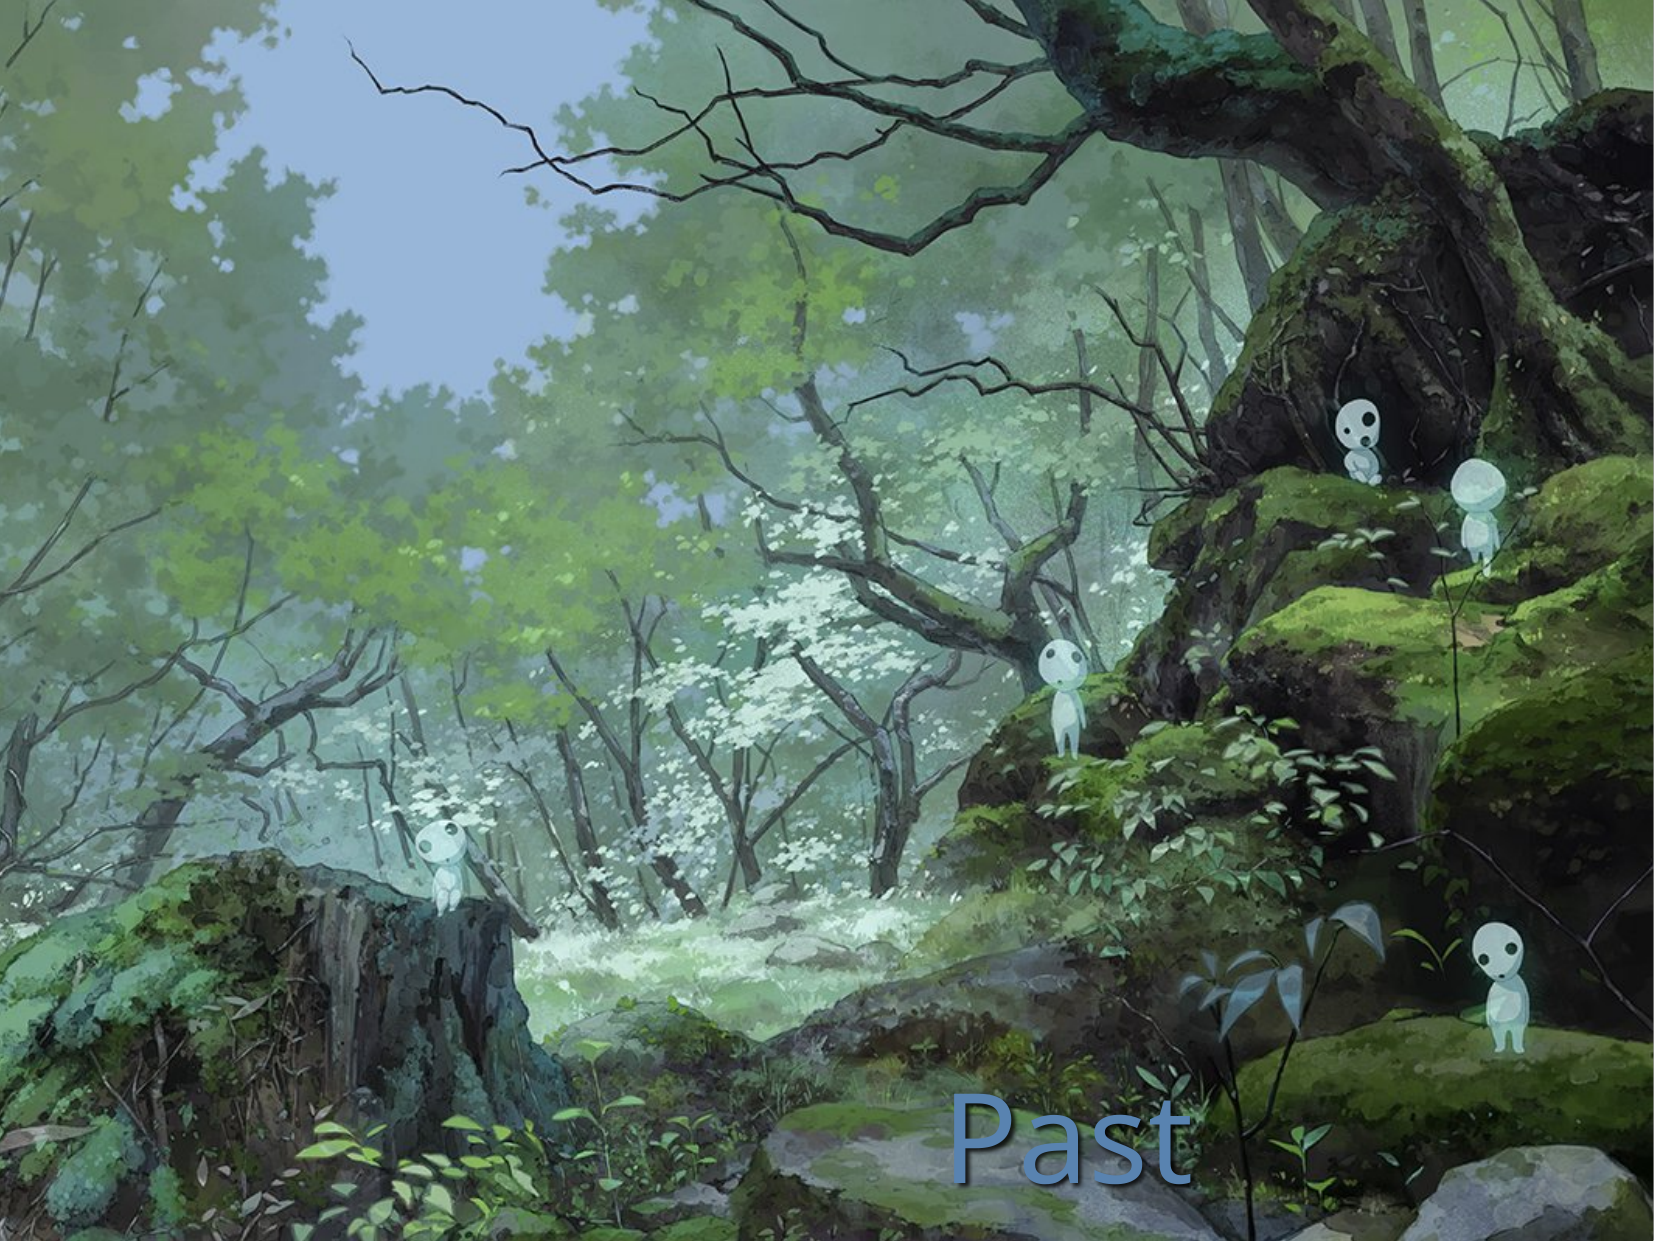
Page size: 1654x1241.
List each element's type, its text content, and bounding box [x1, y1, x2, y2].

text_box Past [928, 1042, 1274, 1197]
picture [0, 0, 1654, 1241]
